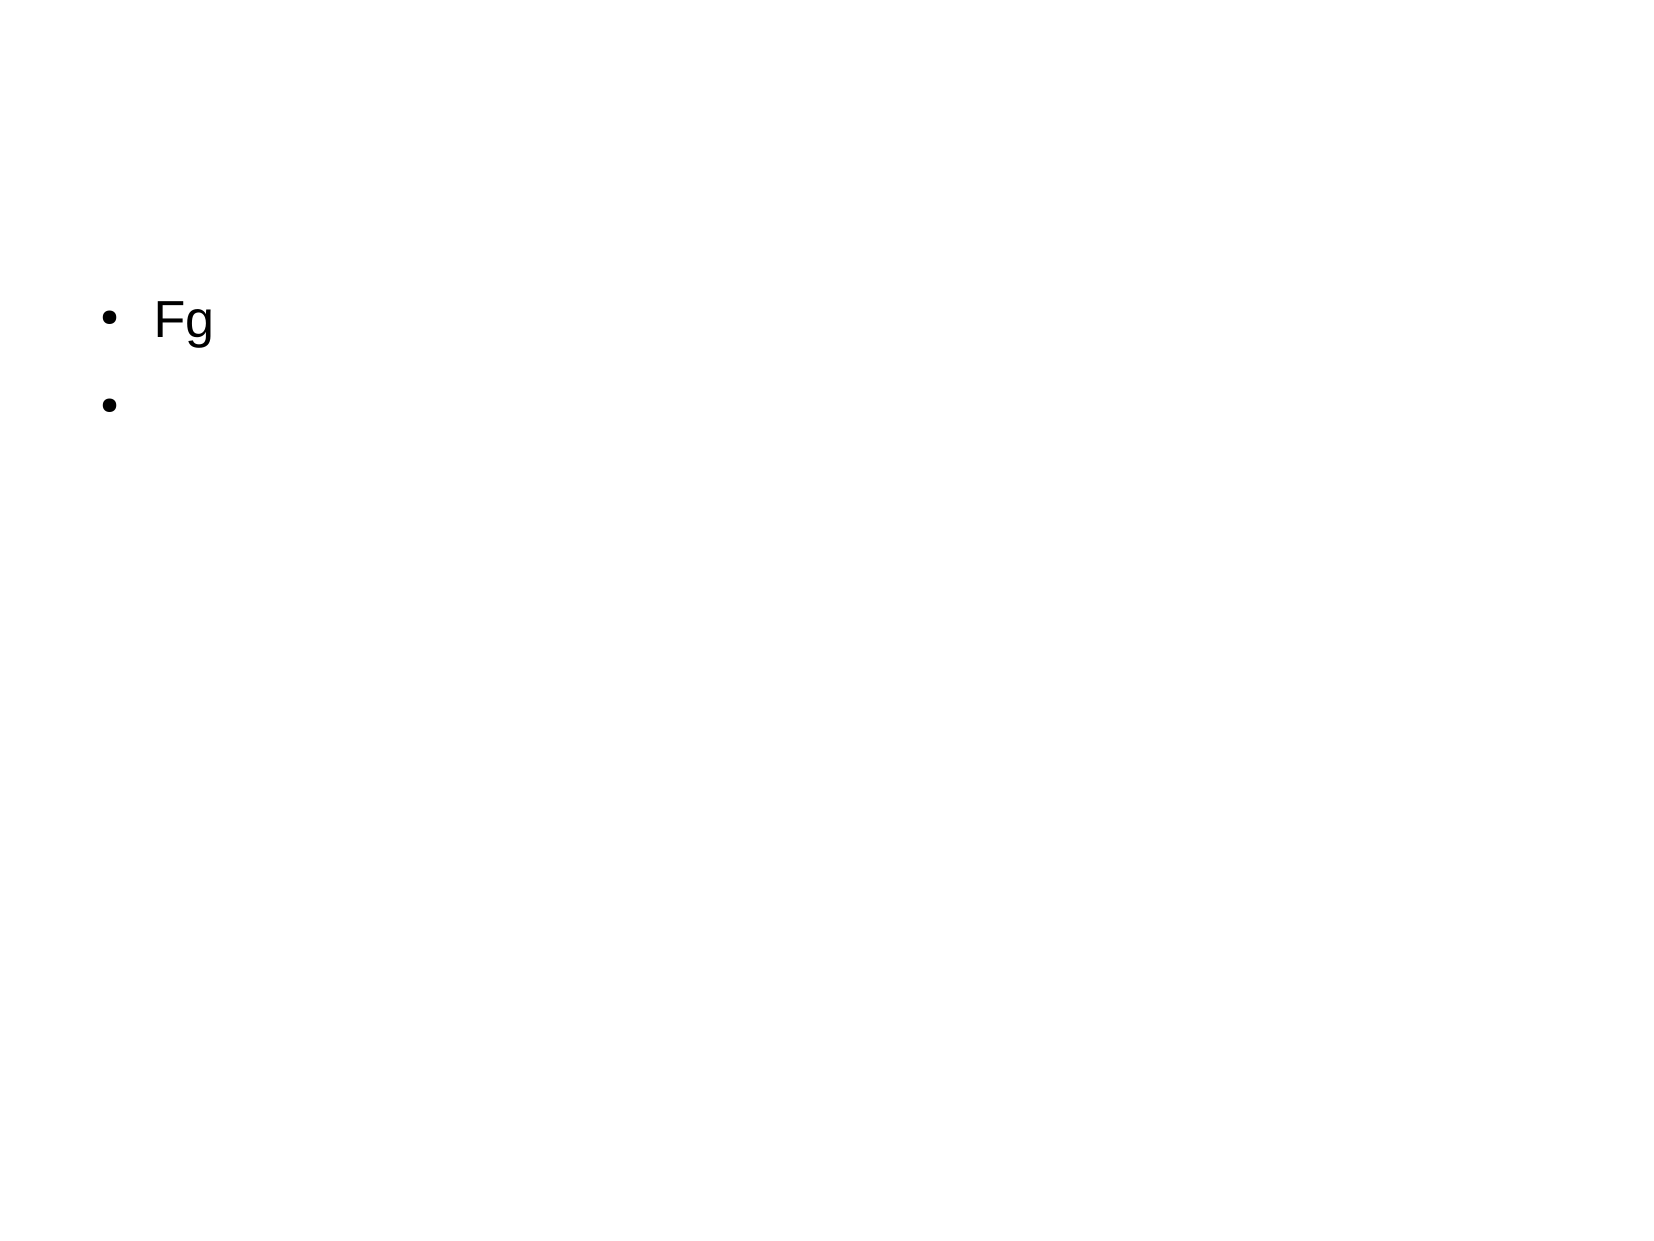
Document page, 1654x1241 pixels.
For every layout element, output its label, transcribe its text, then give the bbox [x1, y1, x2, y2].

list Fg [82, 290, 1571, 1010]
